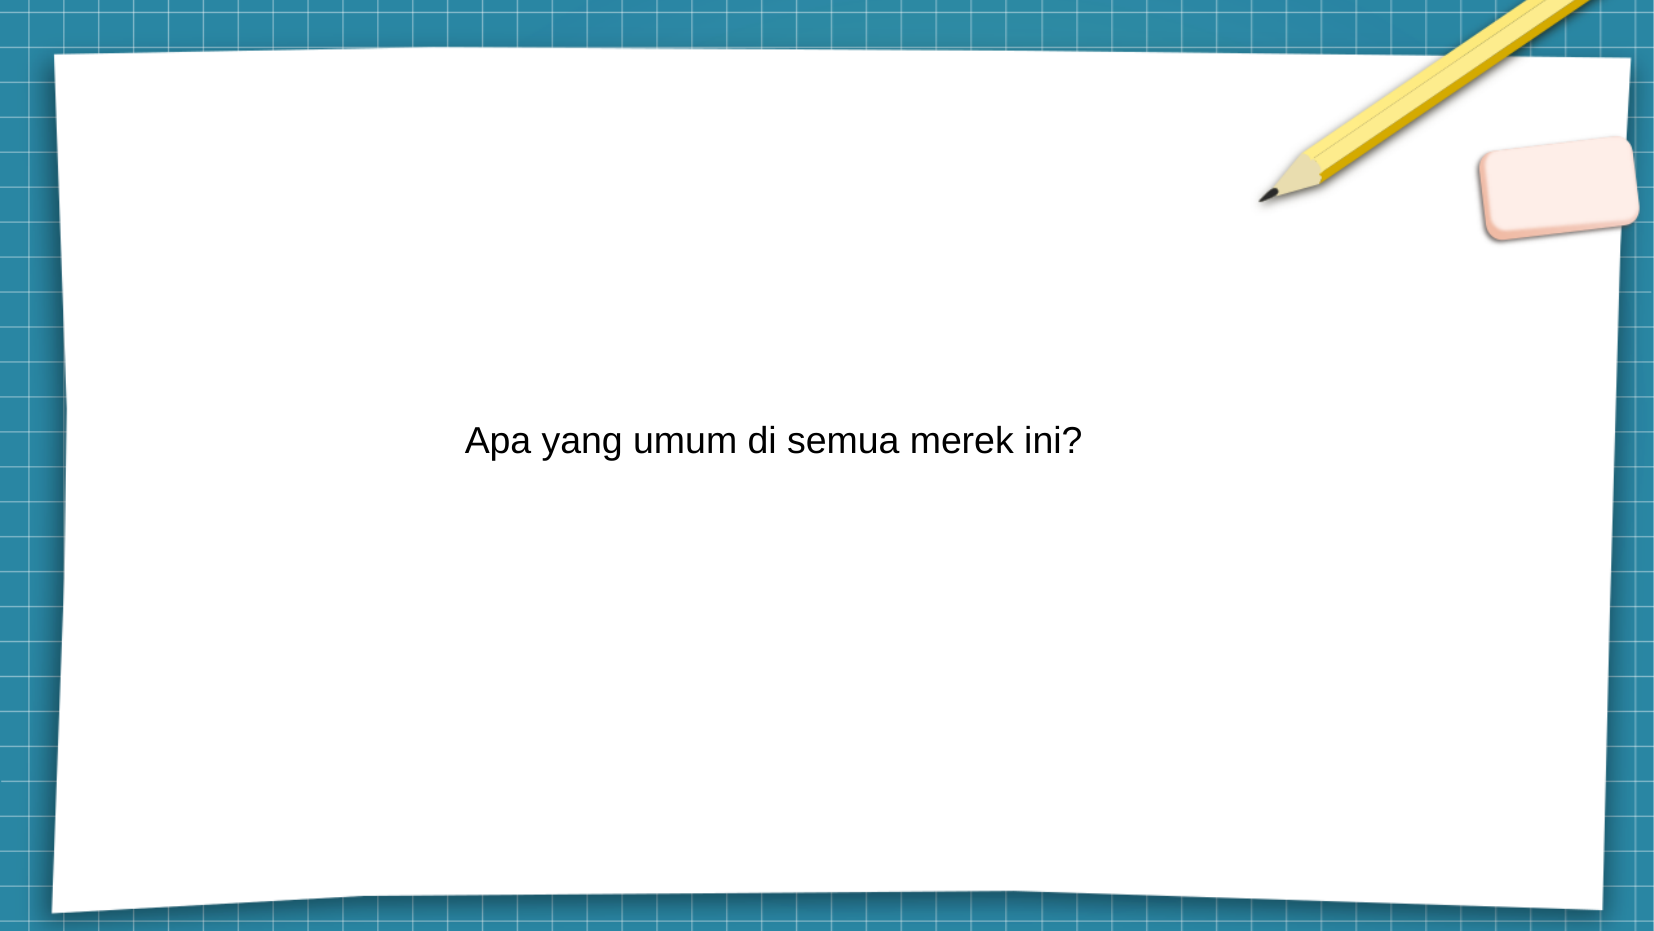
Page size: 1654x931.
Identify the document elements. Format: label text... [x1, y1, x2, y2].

text_box Apa yang umum di semua merek ini? [450, 412, 1163, 549]
picture [0, 0, 1654, 931]
